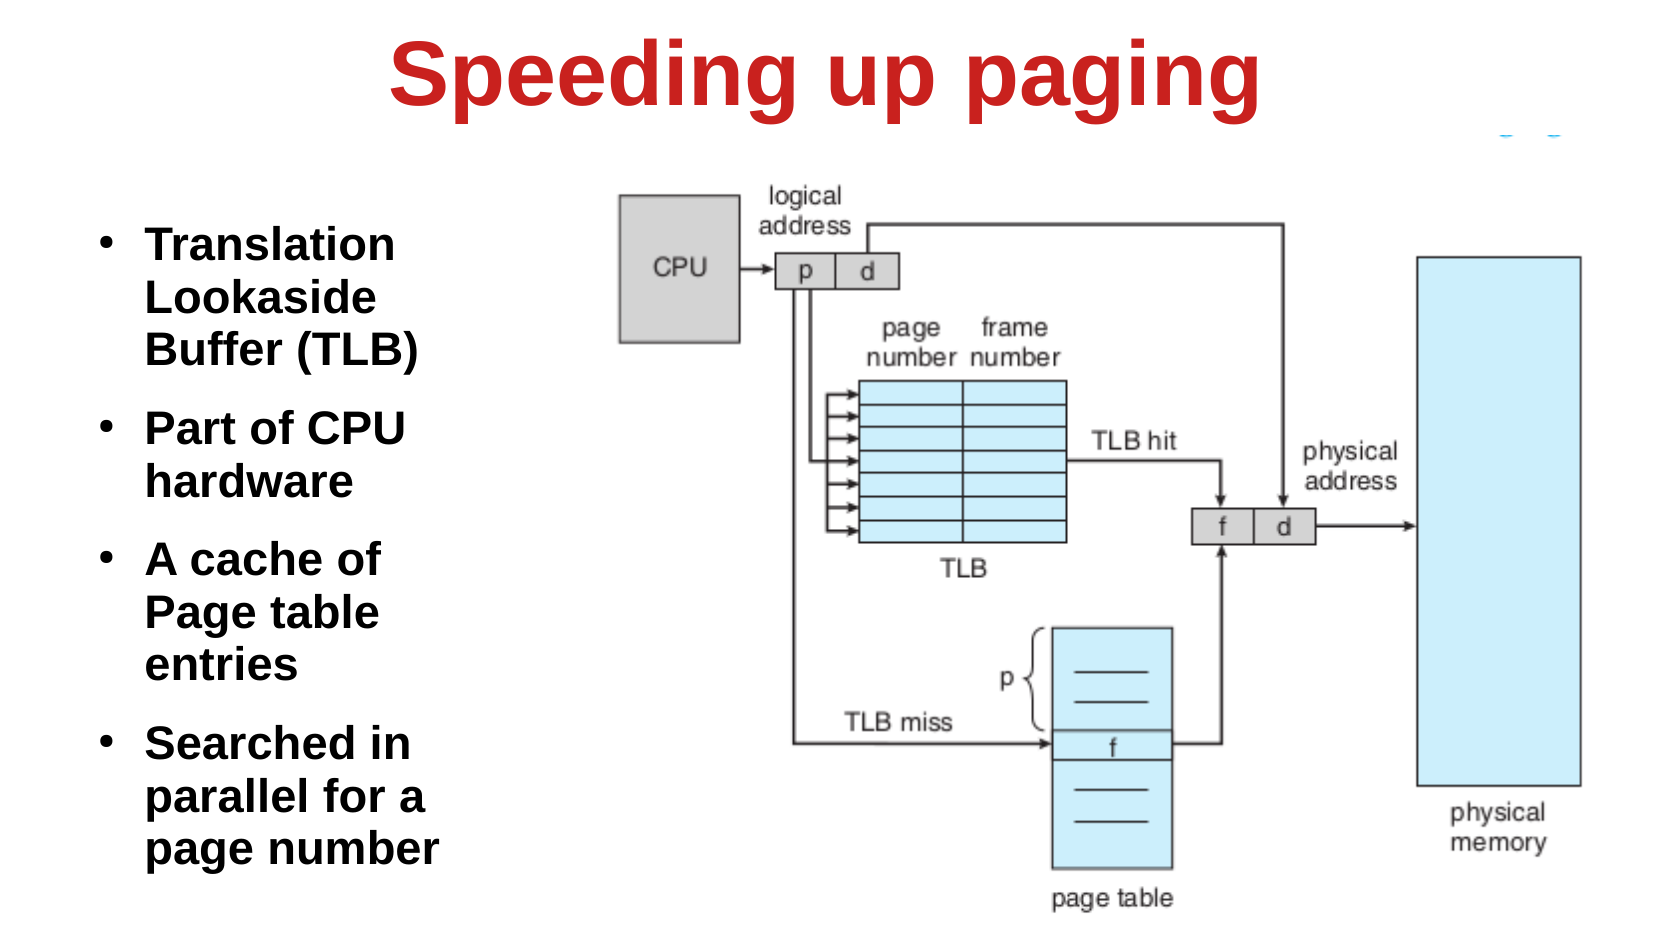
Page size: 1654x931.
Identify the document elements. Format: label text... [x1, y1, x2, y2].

picture [496, 135, 1642, 931]
title Speeding up paging [82, 0, 1571, 152]
list Translation Lookaside Buffer (TLB) Part of CPU hardware A cache of Page table entries Searched in parallel for a page number [82, 217, 461, 886]
